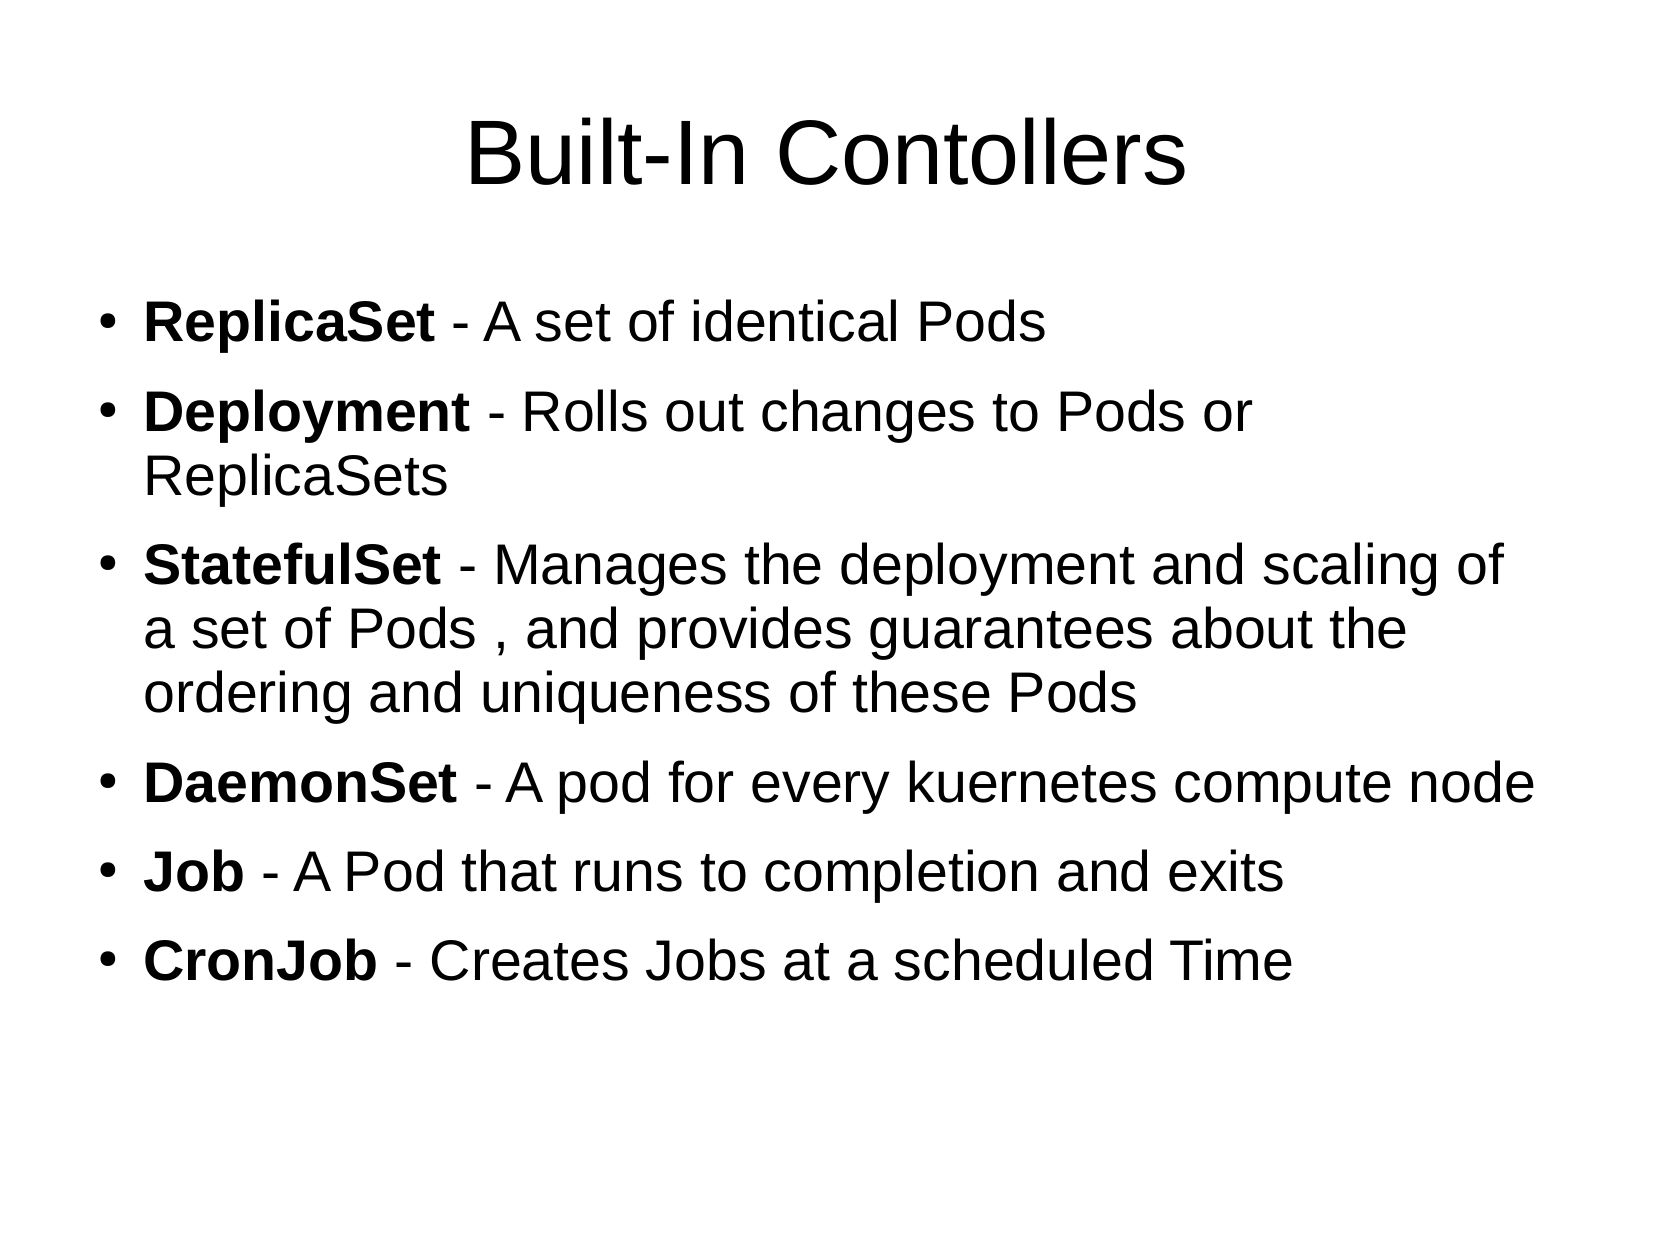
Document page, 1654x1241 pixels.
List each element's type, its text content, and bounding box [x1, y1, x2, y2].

list ReplicaSet - A set of identical Pods Deployment - Rolls out changes to Pods or ReplicaSets StatefulSet - Manages the deployment and scaling of a set of Pods , and provides guarantees about the ordering and uniqueness of these Pods DaemonSet - A pod for every kuernetes compute node Job - A Pod that runs to completion and exits CronJob - Creates Jobs at a scheduled Time [82, 290, 1538, 1010]
title Built-In Contollers [82, 49, 1571, 257]
